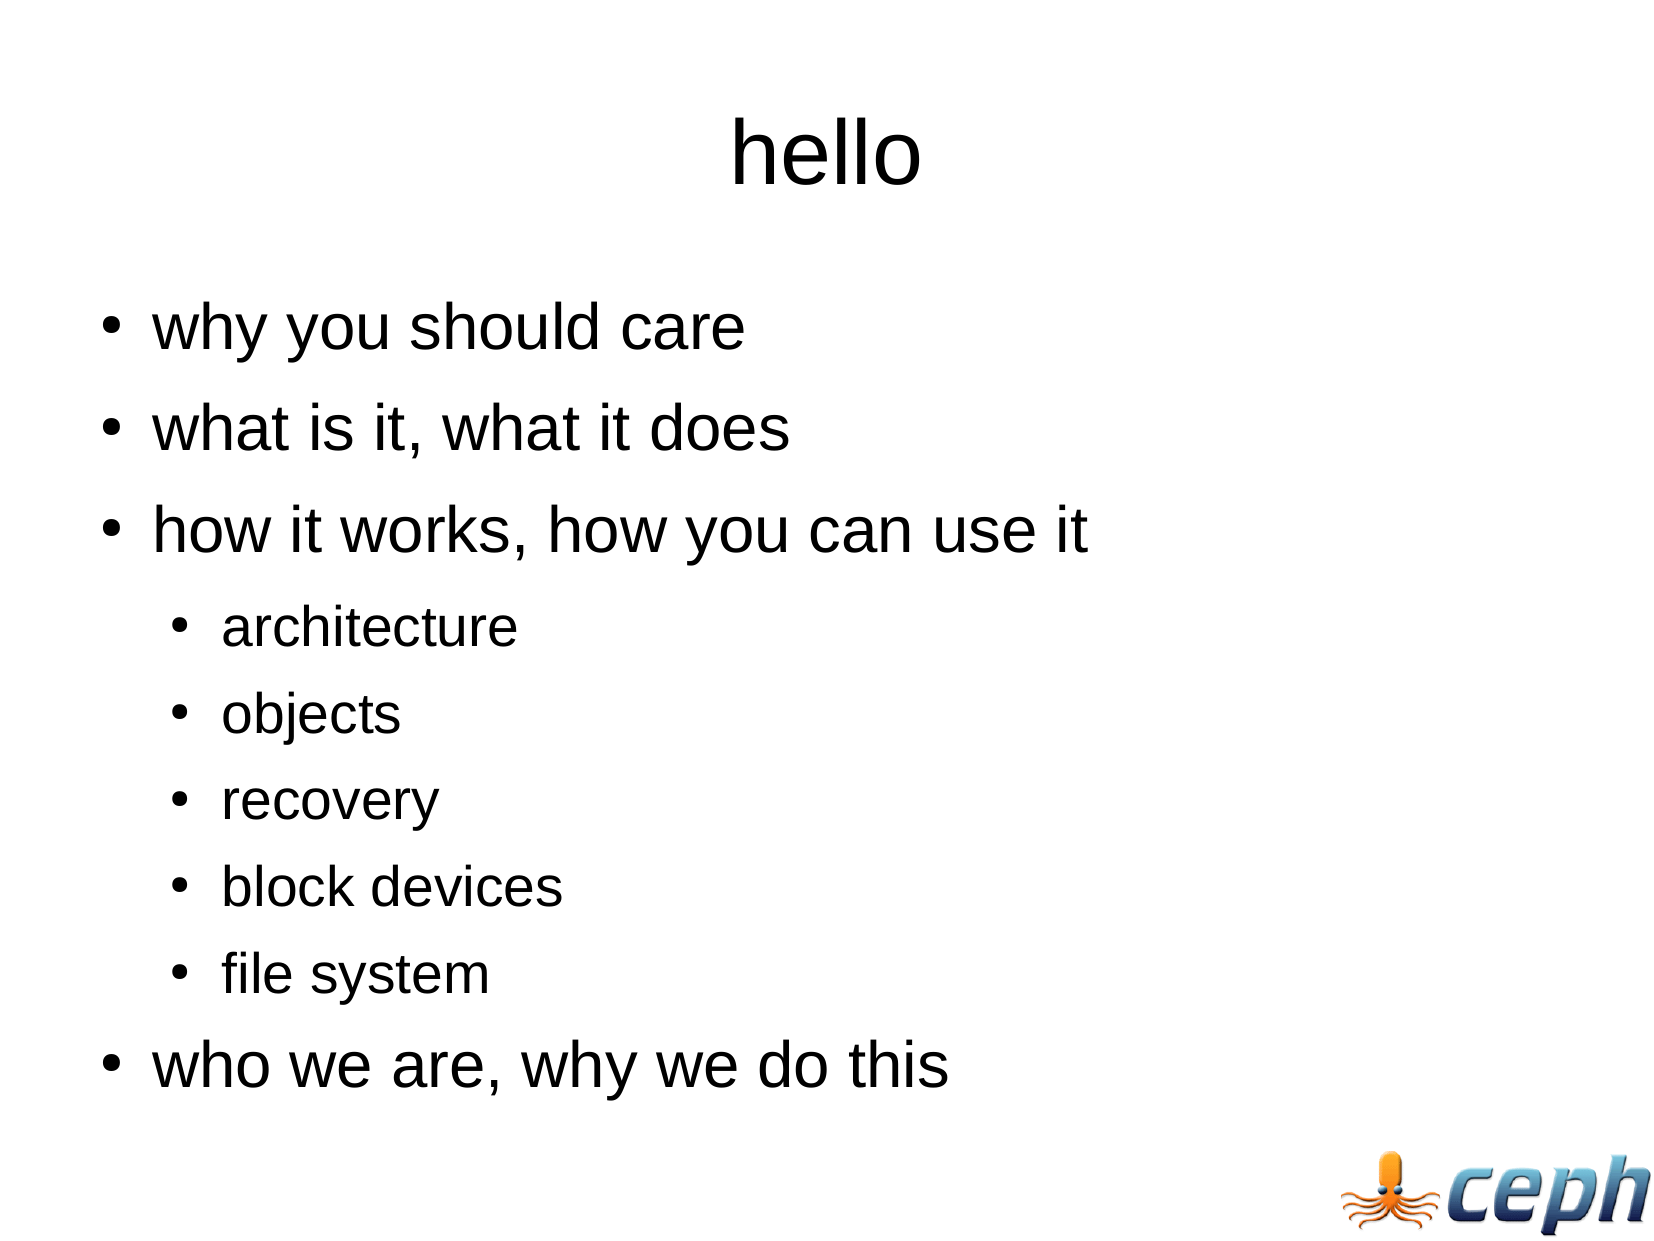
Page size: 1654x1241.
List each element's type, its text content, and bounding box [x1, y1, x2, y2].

list why you should care what is it, what it does how it works, how you can use it architecture objects recovery block devices file system who we are, why we do this [82, 290, 1571, 1109]
picture [1335, 1151, 1651, 1239]
title hello [82, 49, 1571, 257]
